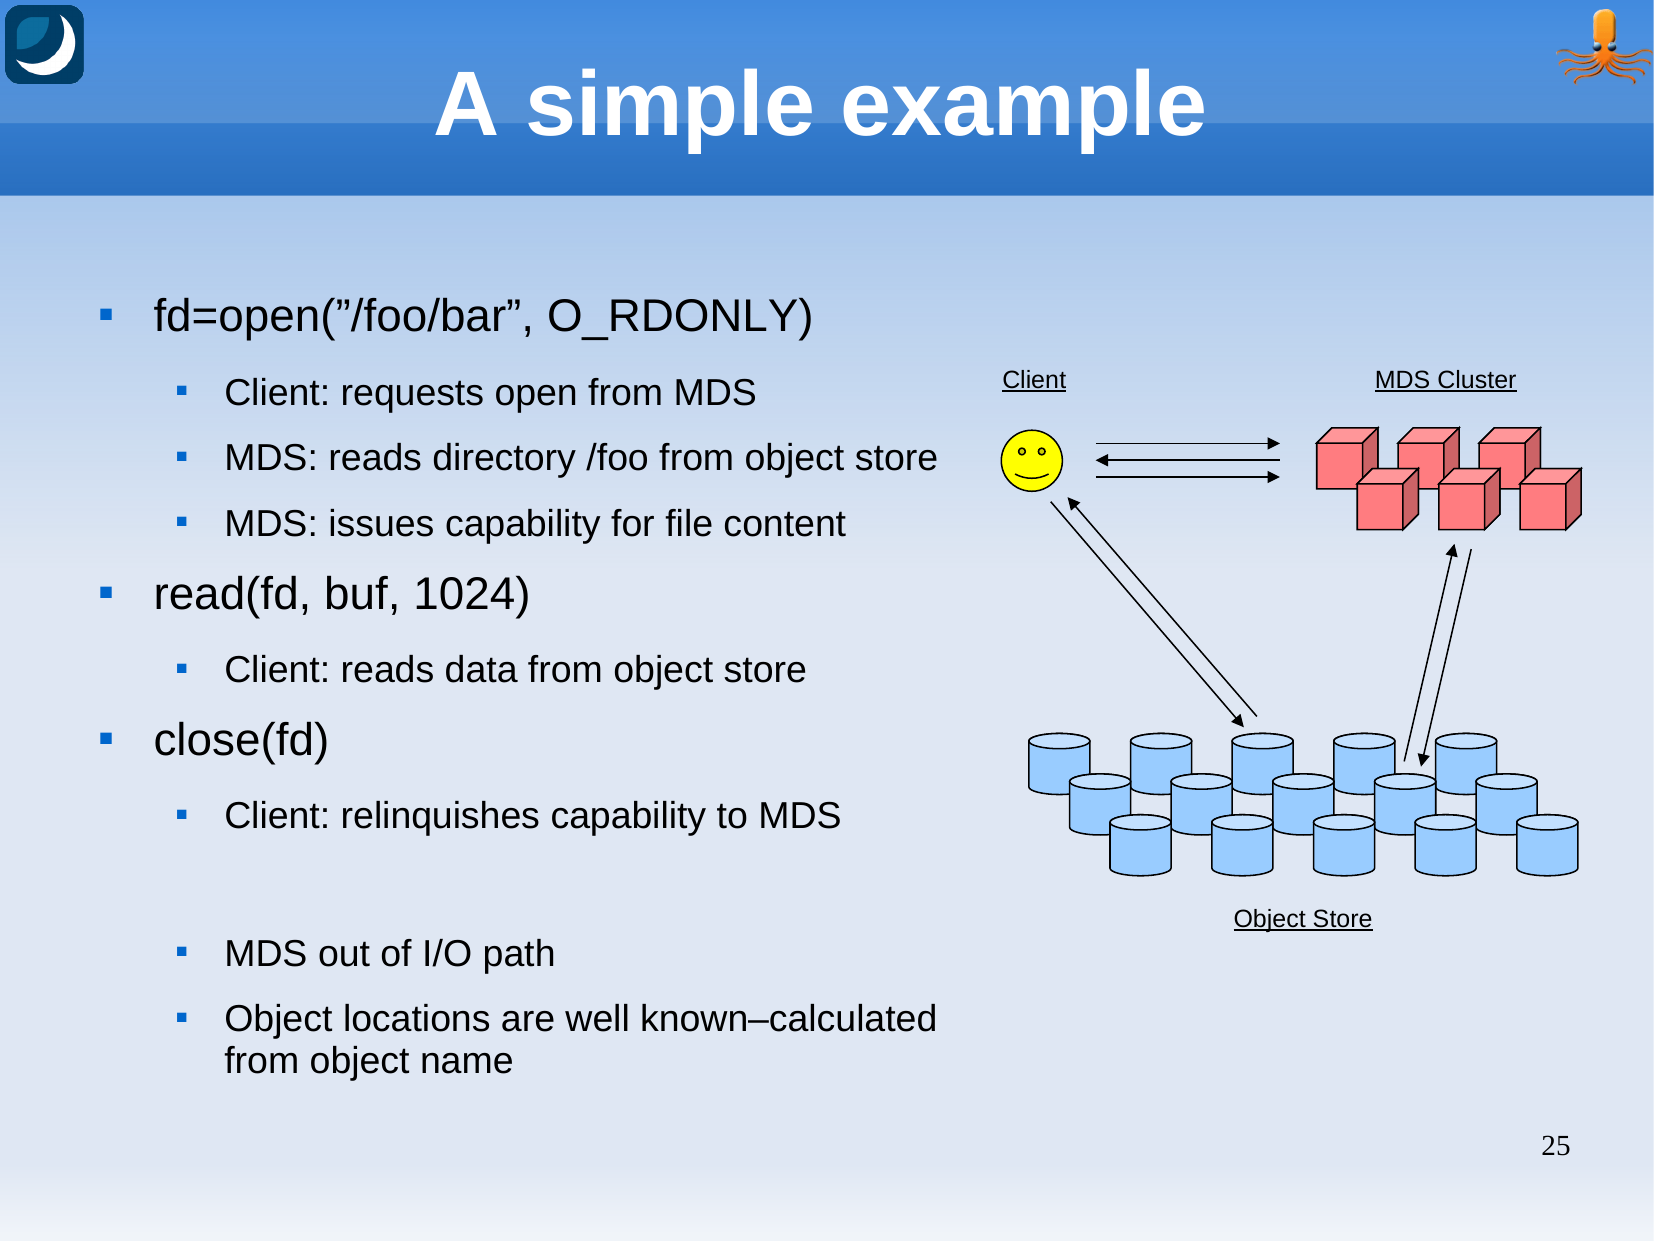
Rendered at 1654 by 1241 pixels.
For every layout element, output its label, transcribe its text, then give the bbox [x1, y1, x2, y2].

title A simple example [76, 0, 1565, 208]
list fd=open(”/foo/bar”, O_RDONLY) Client: requests open from MDS MDS: reads directory /foo from object store MDS: issues capability for file content read(fd, buf, 1024) Client: reads data from object store close(fd) Client: relinquishes capability to MDS MDS out of I/O path Object locations are well known–calculated from object name [82, 290, 976, 1109]
text_box Object Store [1218, 895, 1388, 941]
text_box Client [987, 356, 1082, 402]
text_box [1028, 742, 1578, 876]
text_box MDS Cluster [1360, 356, 1532, 402]
text_box [1001, 430, 1063, 492]
text_box [1316, 427, 1582, 530]
picture [0, 0, 1654, 1241]
